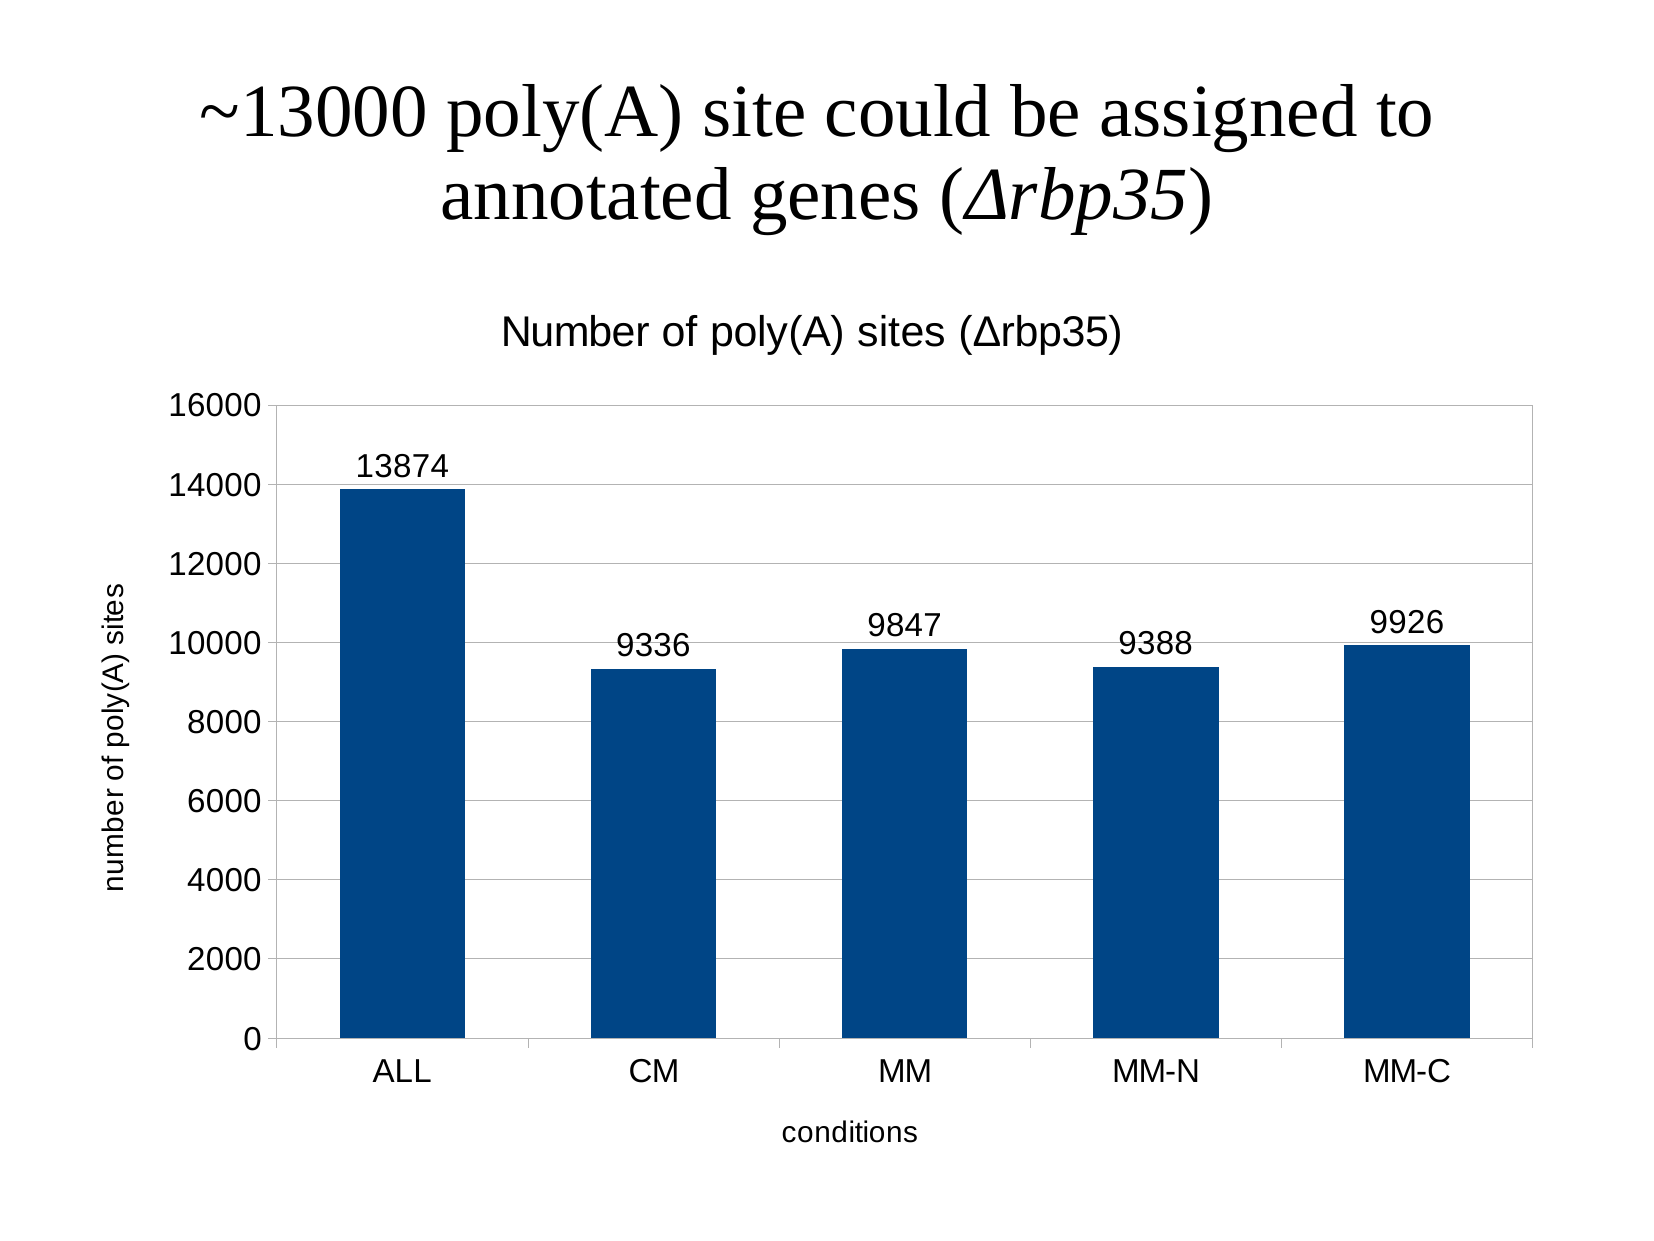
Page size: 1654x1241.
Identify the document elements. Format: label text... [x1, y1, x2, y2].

chart [61, 270, 1563, 1183]
title ~13000 poly(A) site could be assigned to annotated genes (Δrbp35) [82, 49, 1571, 257]
